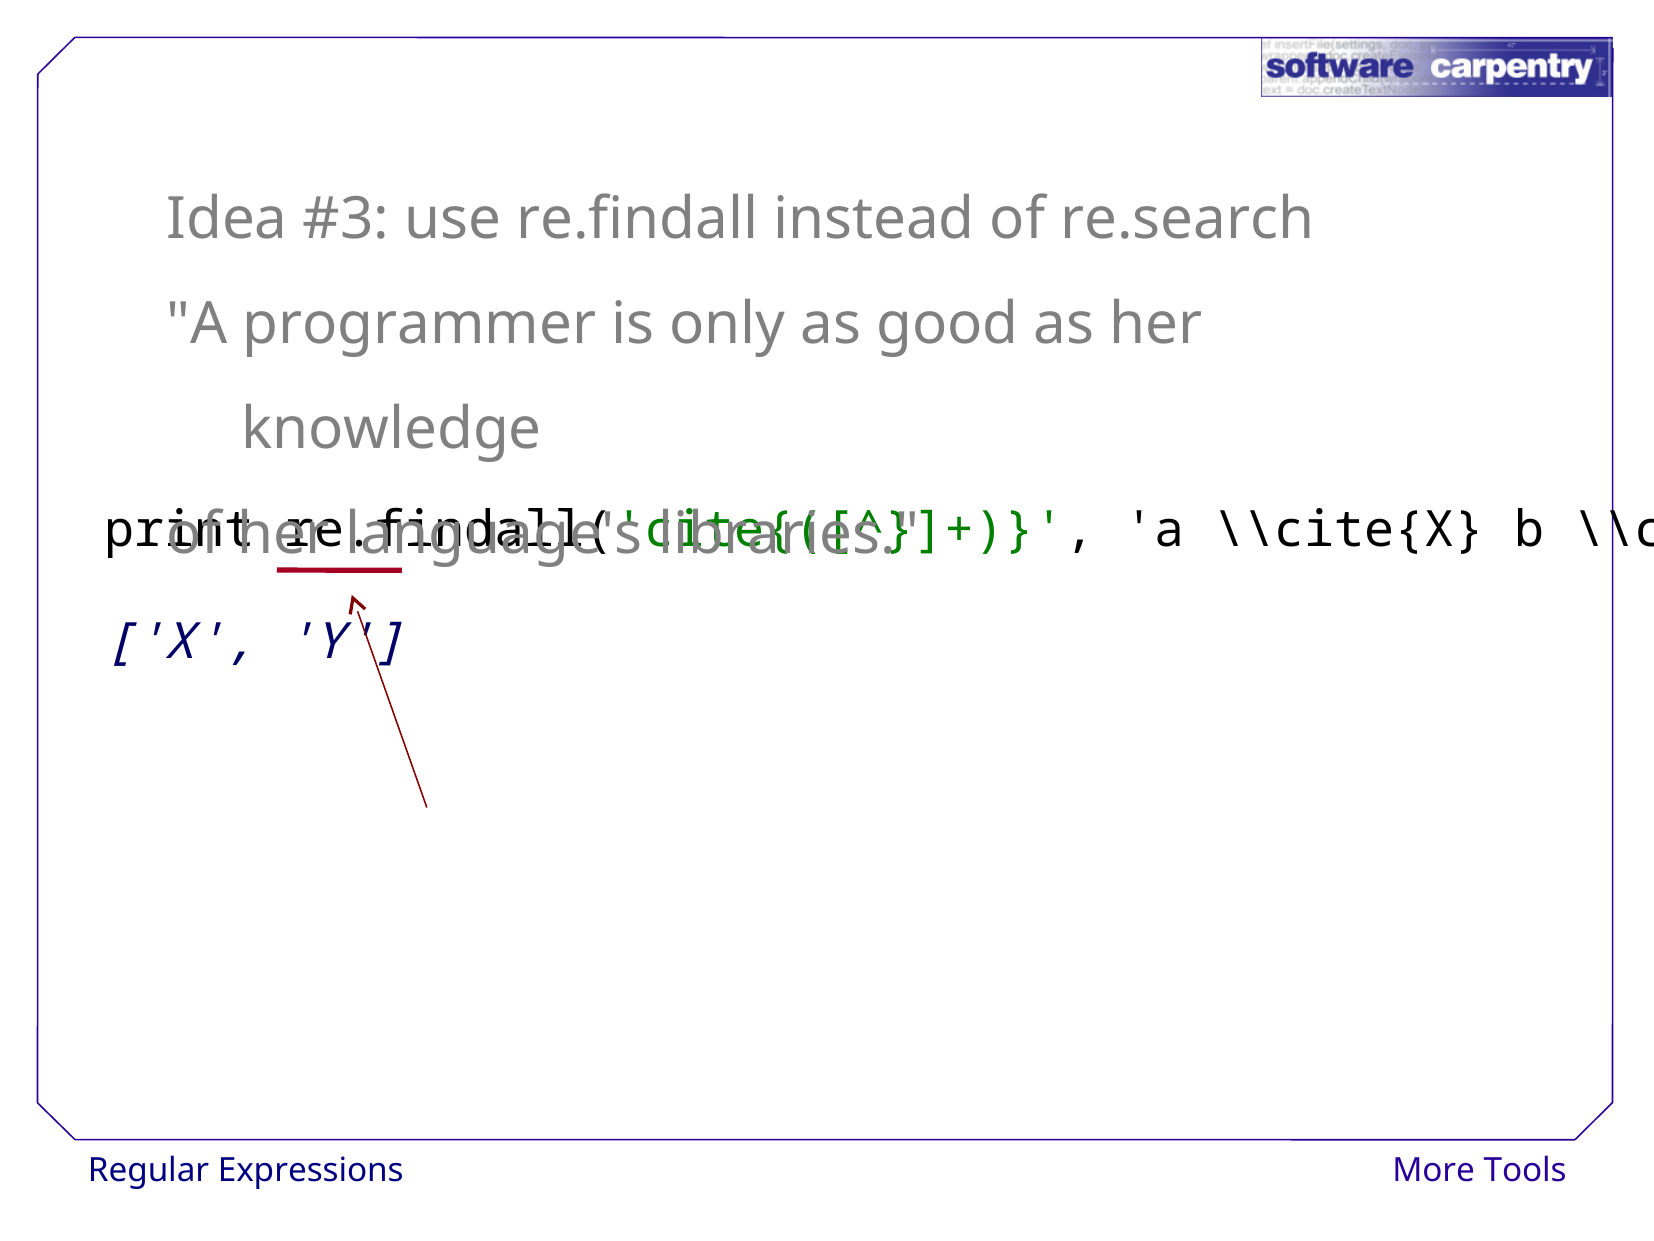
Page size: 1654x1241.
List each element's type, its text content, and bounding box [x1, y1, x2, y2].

text_box print re.findall('cite{([^}]+)}', 'a \\cite{X} b \\cite{Y} c') ['X', 'Y'] [89, 495, 1511, 683]
picture [1261, 39, 1613, 97]
text_box Idea #3: use re.findall instead of re.search "A programmer is only as good as her knowledge of her language's libraries." [151, 137, 1530, 574]
